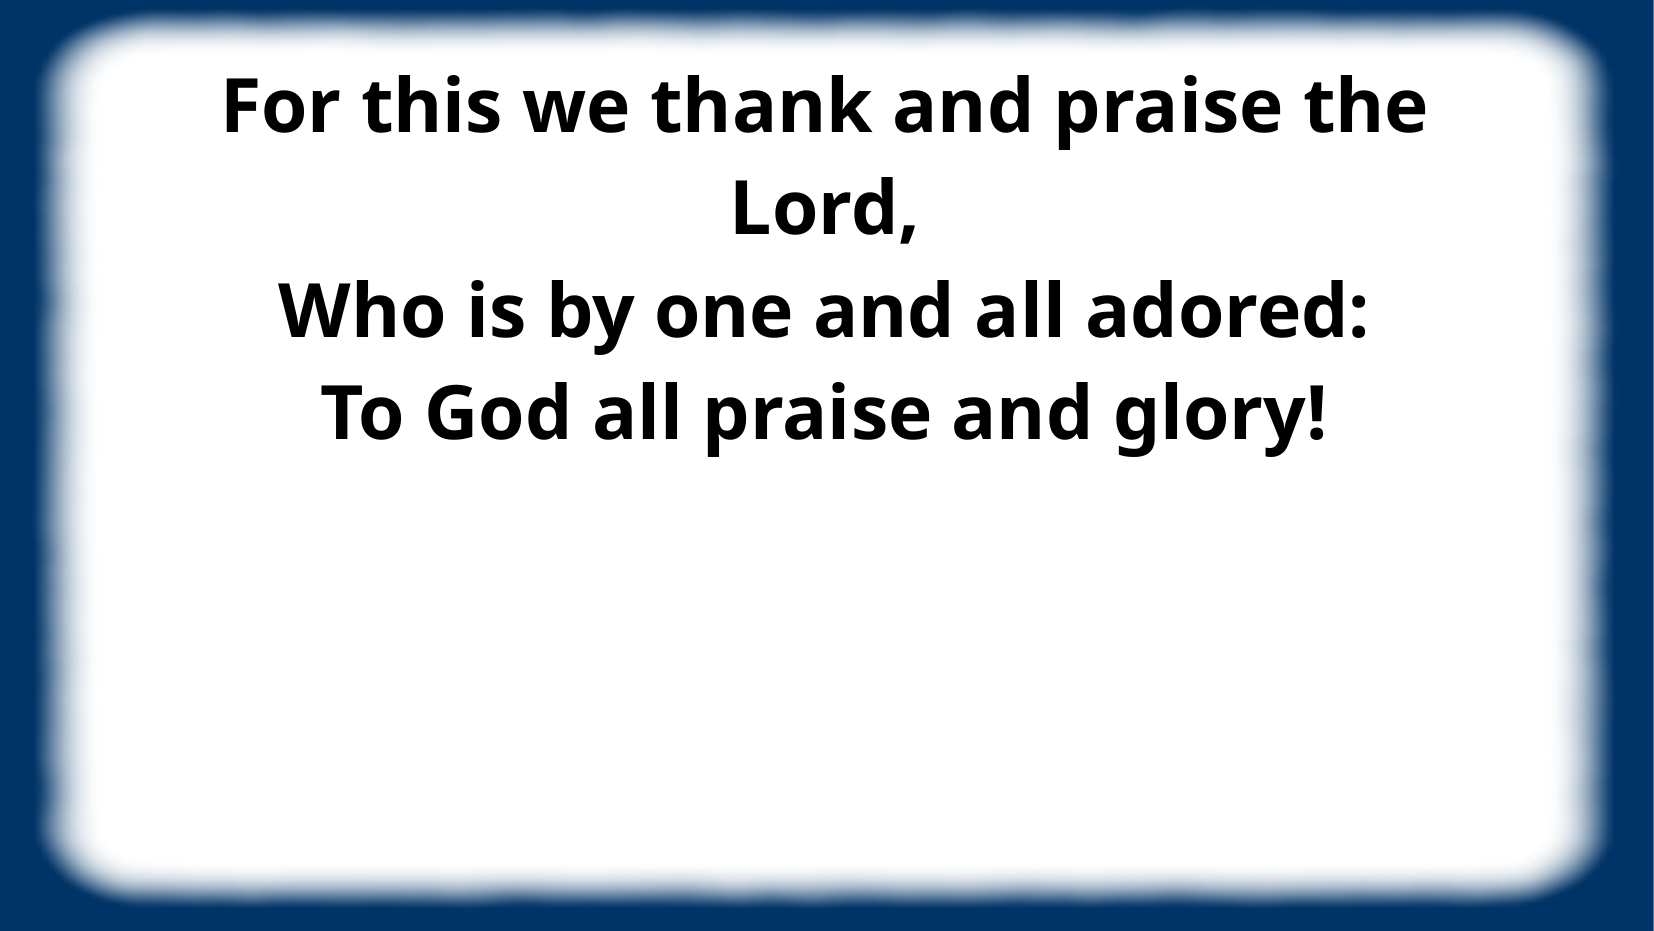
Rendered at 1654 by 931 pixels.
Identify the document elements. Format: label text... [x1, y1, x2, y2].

picture [0, 0, 1654, 931]
text_box For this we thank and praise the Lord, Who is by one and all adored: To God all praise and glory! [105, 45, 1546, 360]
